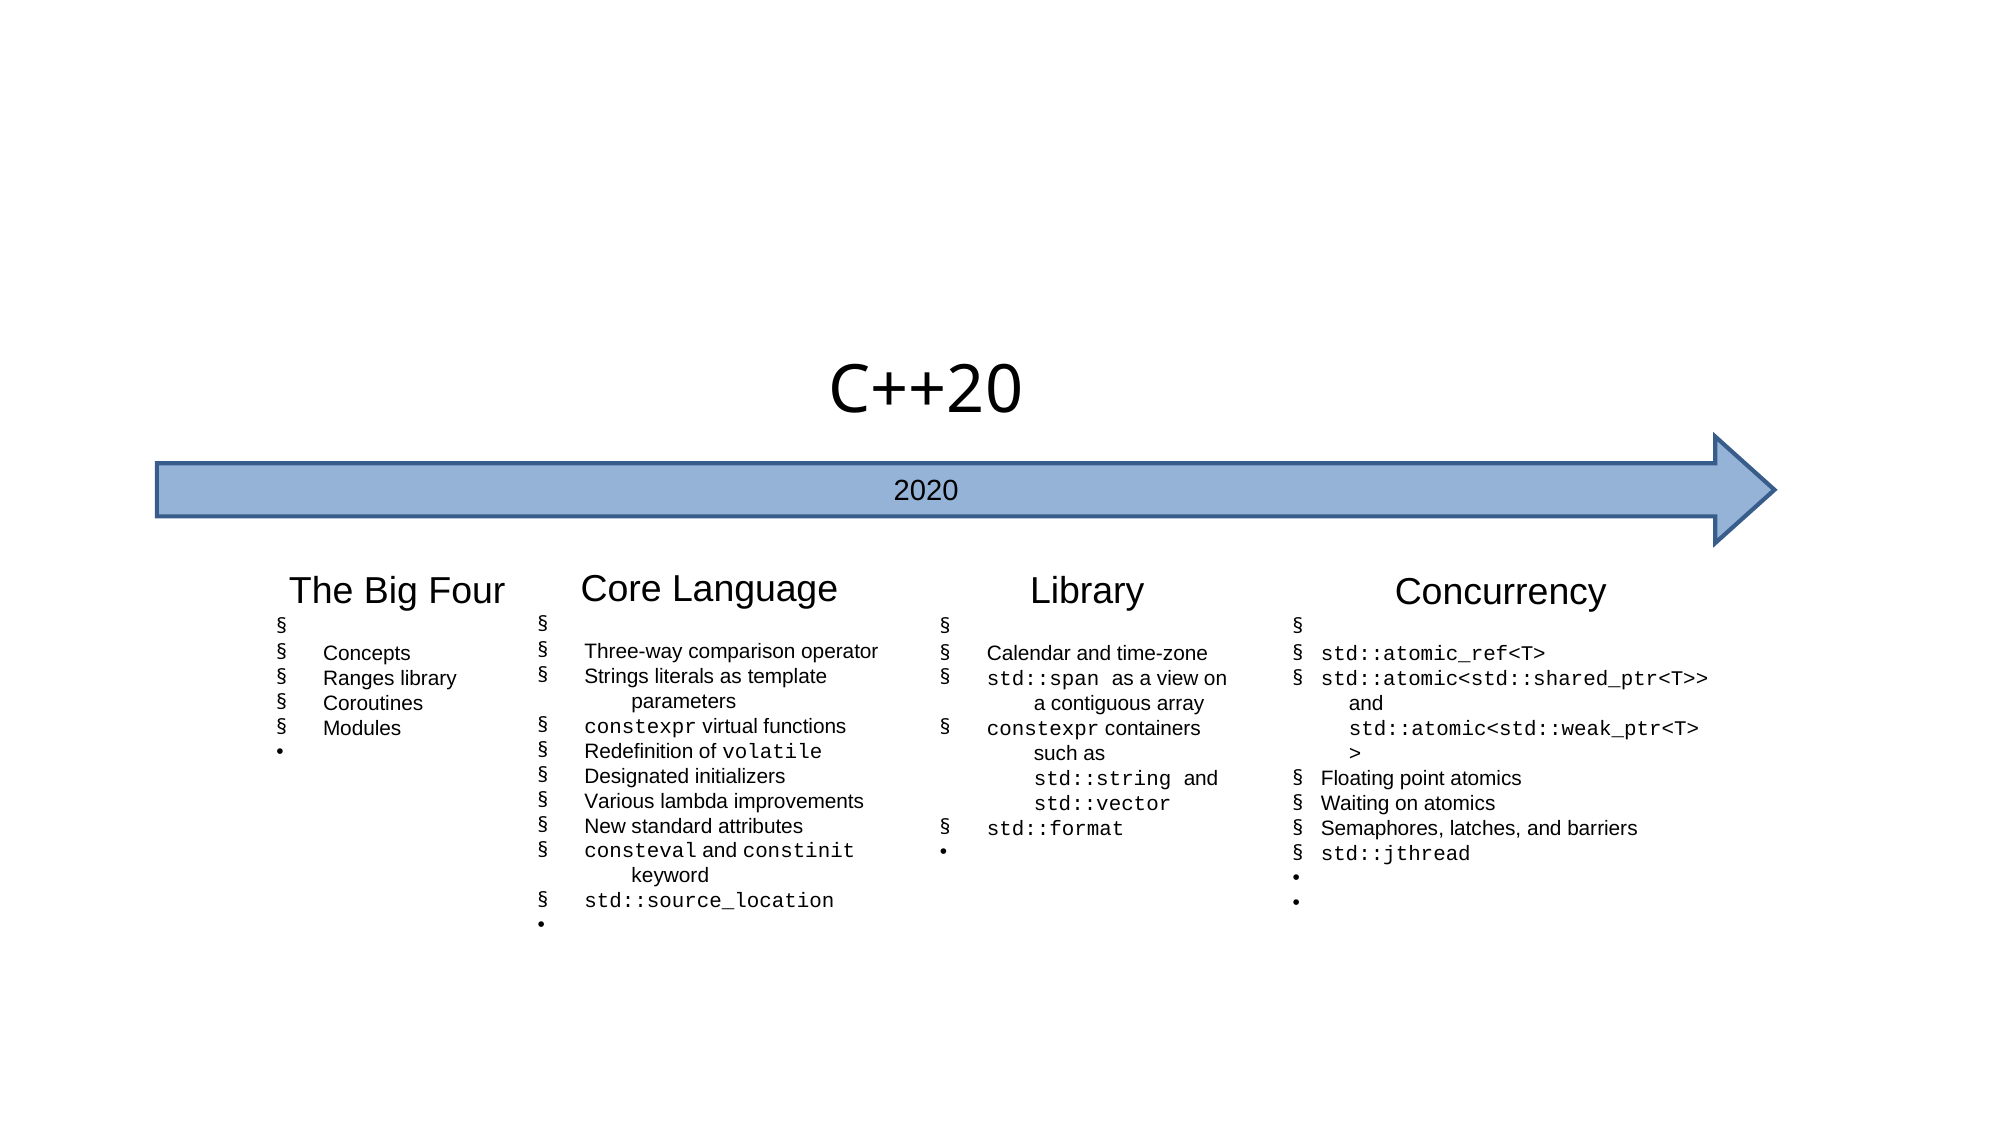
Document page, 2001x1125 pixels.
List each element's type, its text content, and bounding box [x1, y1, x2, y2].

text_box The Big Four Concepts Ranges library Coroutines Modules [261, 558, 522, 771]
text_box Core Language Three-way comparison operator Strings literals as template parameters constexpr virtual functions Redefinition of volatile Designated initializers Various lambda improvements New standard attributes consteval and constinit keyword std::source_location [522, 556, 897, 946]
text_box Library Calendar and time-zone std::span as a view on a contiguous array constexpr containers such as std::string and std::vector std::format [924, 558, 1250, 847]
text_box [156, 436, 1775, 543]
text_box C++20 [813, 338, 1075, 435]
text_box Concurrency std::atomic_ref<T> std::atomic<std::shared_ptr<T>> and std::atomic<std::weak_ptr<T>> Floating point atomics Waiting on atomics Semaphores, latches, and barriers std::jthread [1277, 559, 1724, 898]
text_box 2020 [878, 463, 975, 515]
